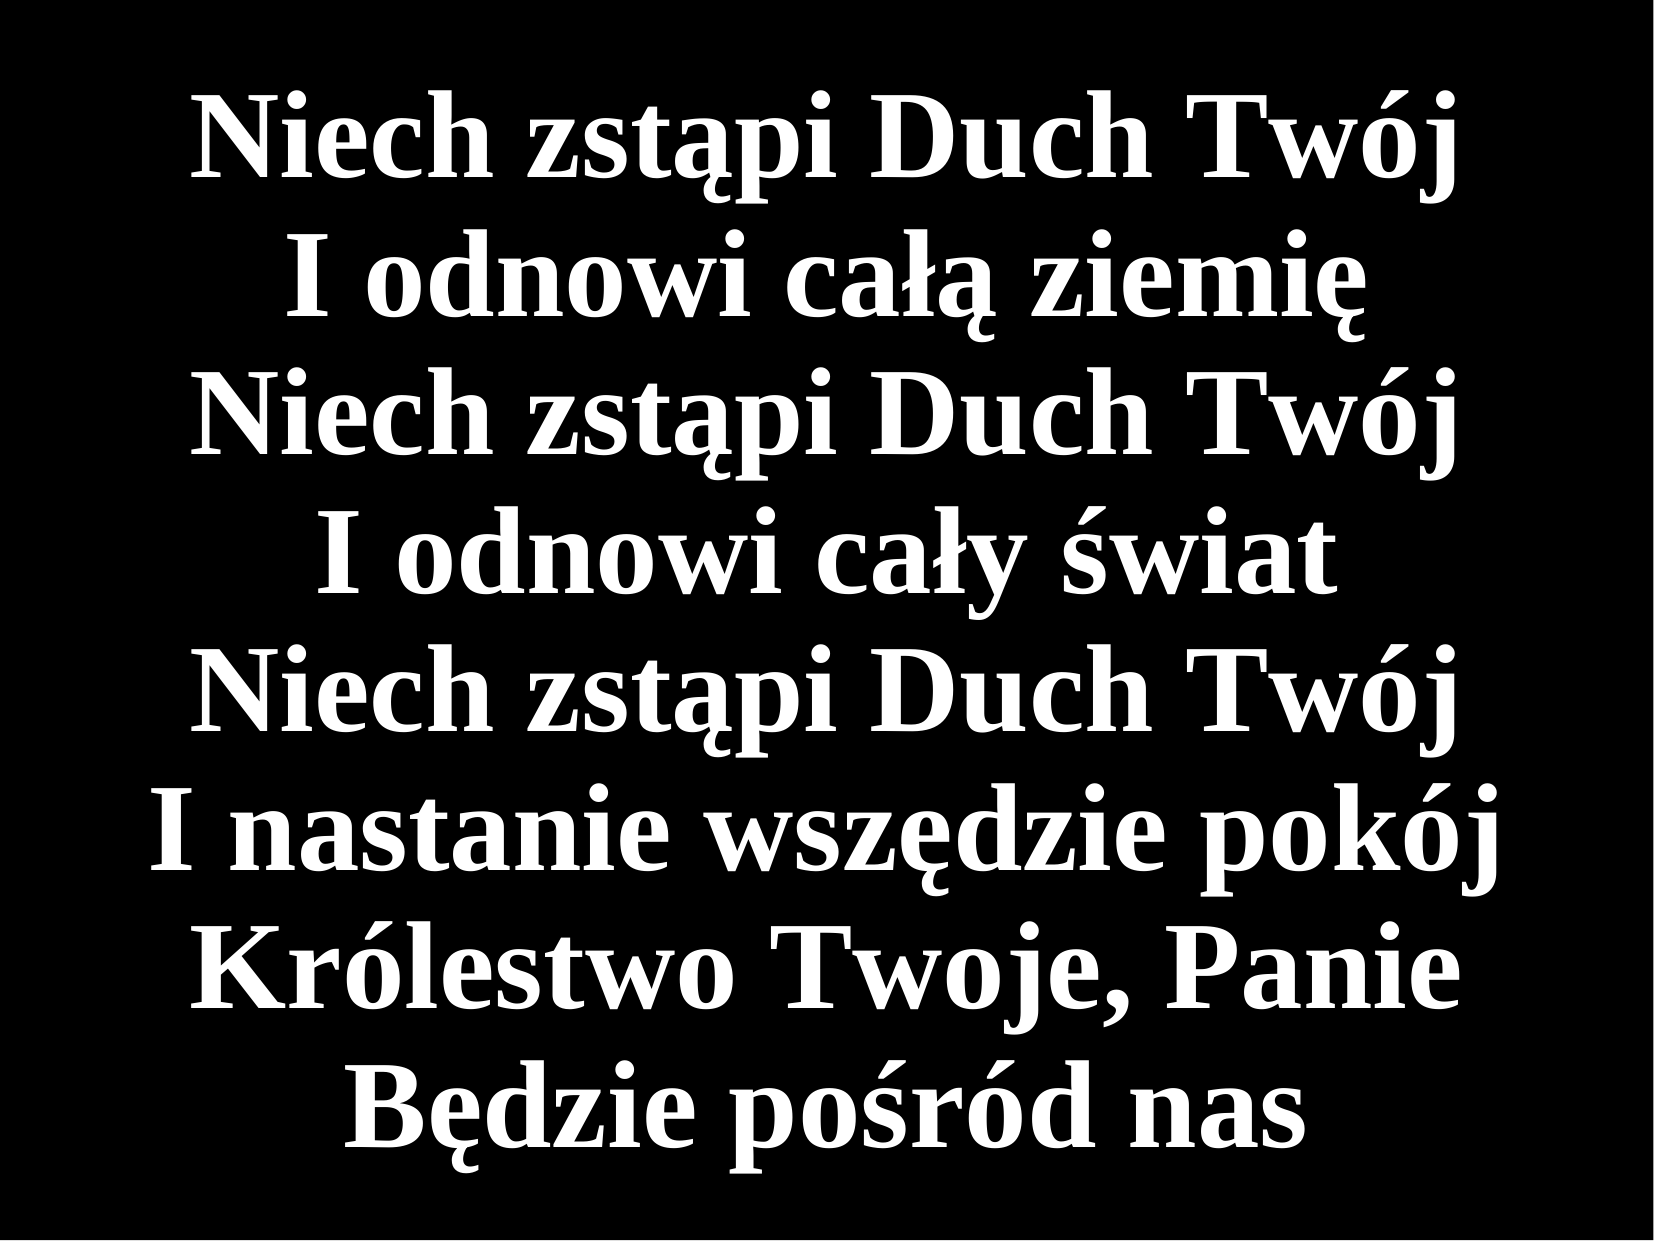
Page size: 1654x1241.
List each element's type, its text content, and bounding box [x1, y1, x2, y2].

title Niech zstąpi Duch Twój I odnowi całą ziemię Niech zstąpi Duch Twój I odnowi cały świat Niech zstąpi Duch Twój I nastanie wszędzie pokój Królestwo Twoje, Panie Będzie pośród nas [0, 0, 1654, 1241]
